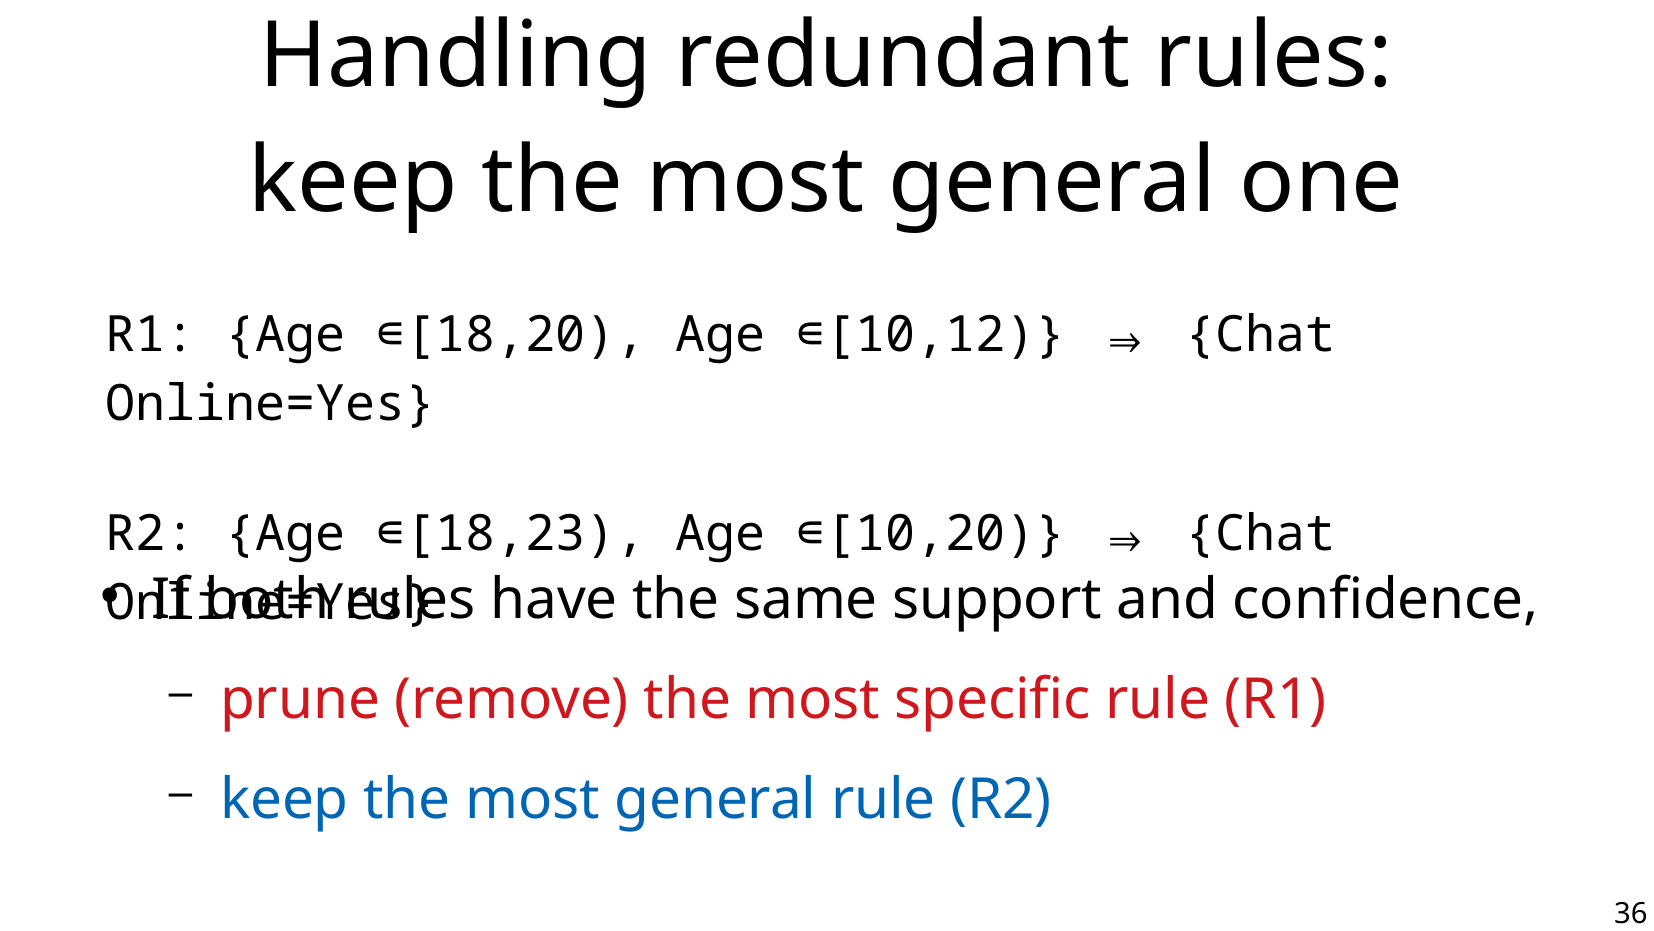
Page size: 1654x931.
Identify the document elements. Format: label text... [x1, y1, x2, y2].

text_box R1: {Age ∊[18,20), Age ∊[10,12)} ⇒ {Chat Online=Yes} R2: {Age ∊[18,23), Age ∊[10,20)} ⇒ {Chat Online=Yes} [91, 290, 1602, 498]
list If both rules have the same support and confidence, prune (remove) the most specific rule (R1) keep the most general rule (R2) [82, 558, 1571, 905]
title Handling redundant rules: keep the most general one [82, 1, 1571, 226]
